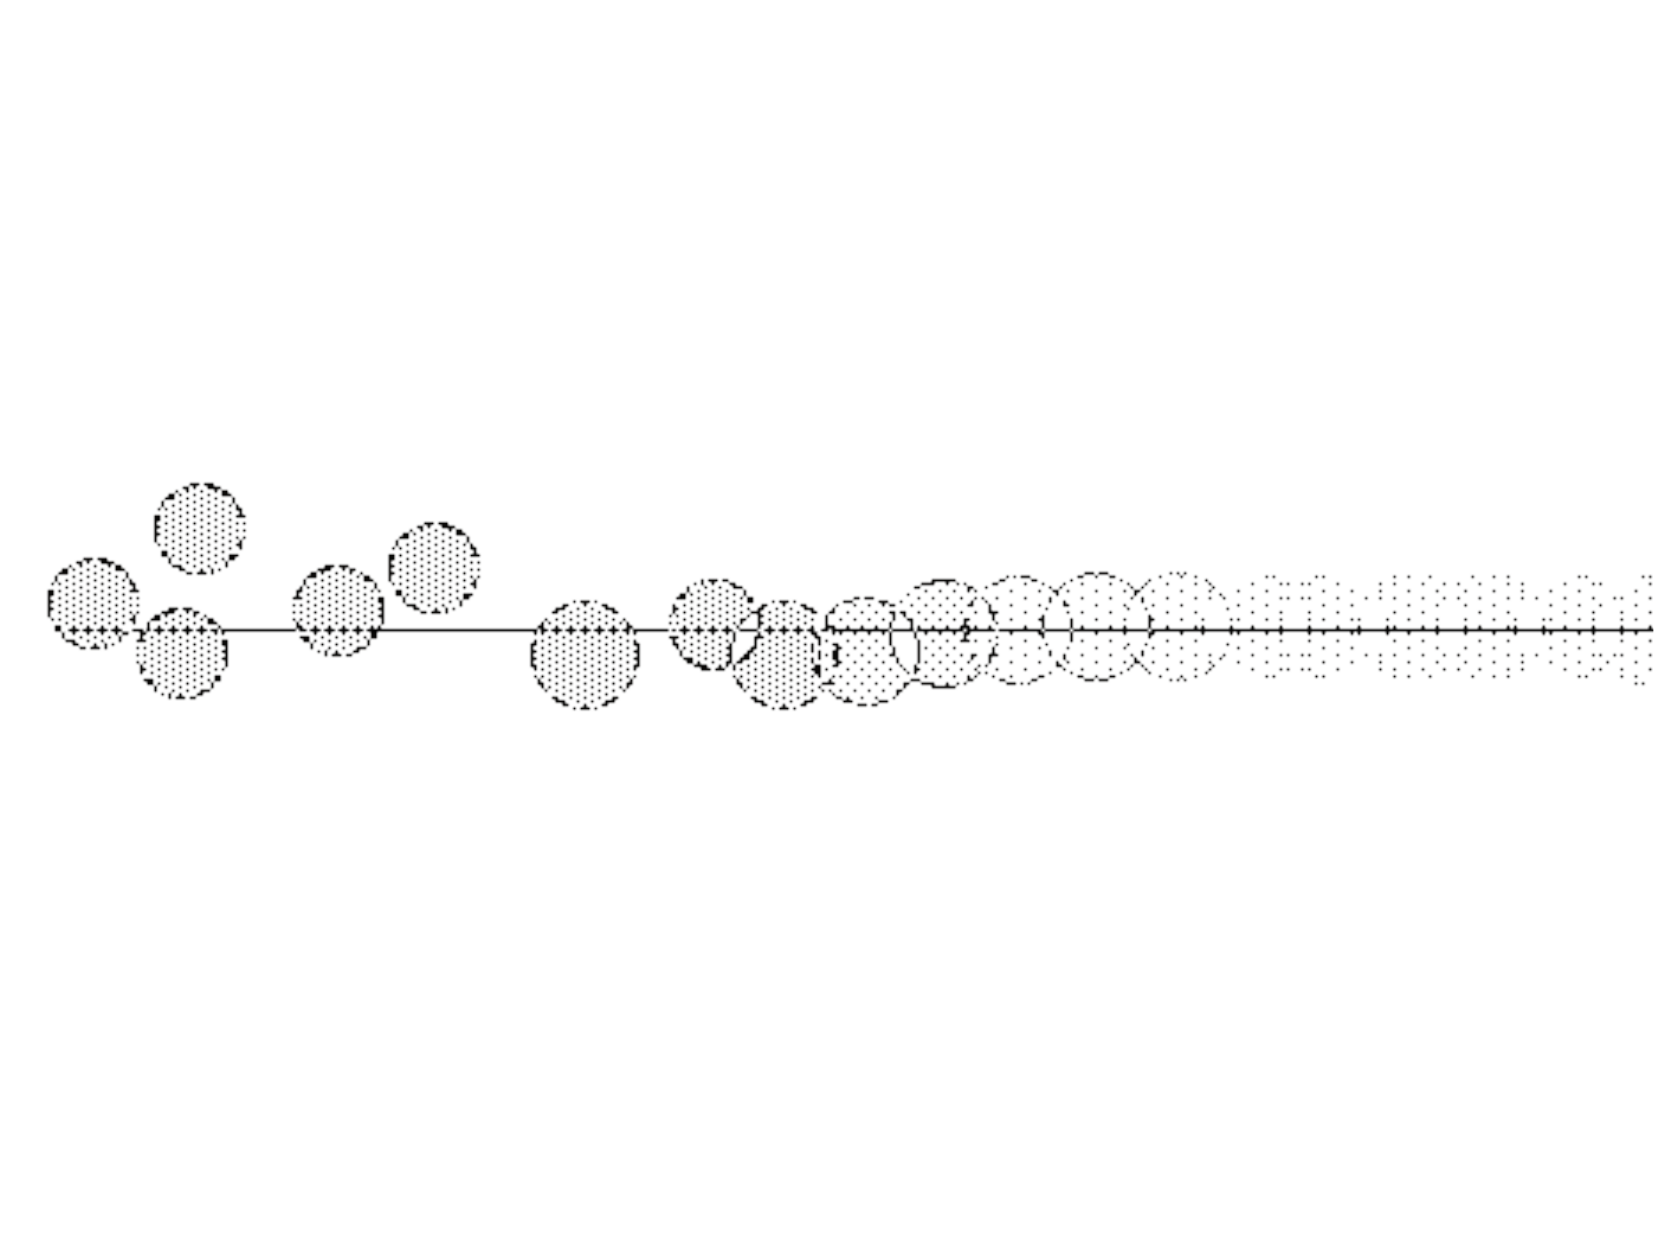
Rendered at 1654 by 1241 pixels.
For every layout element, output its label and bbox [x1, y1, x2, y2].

picture [45, 434, 1654, 766]
